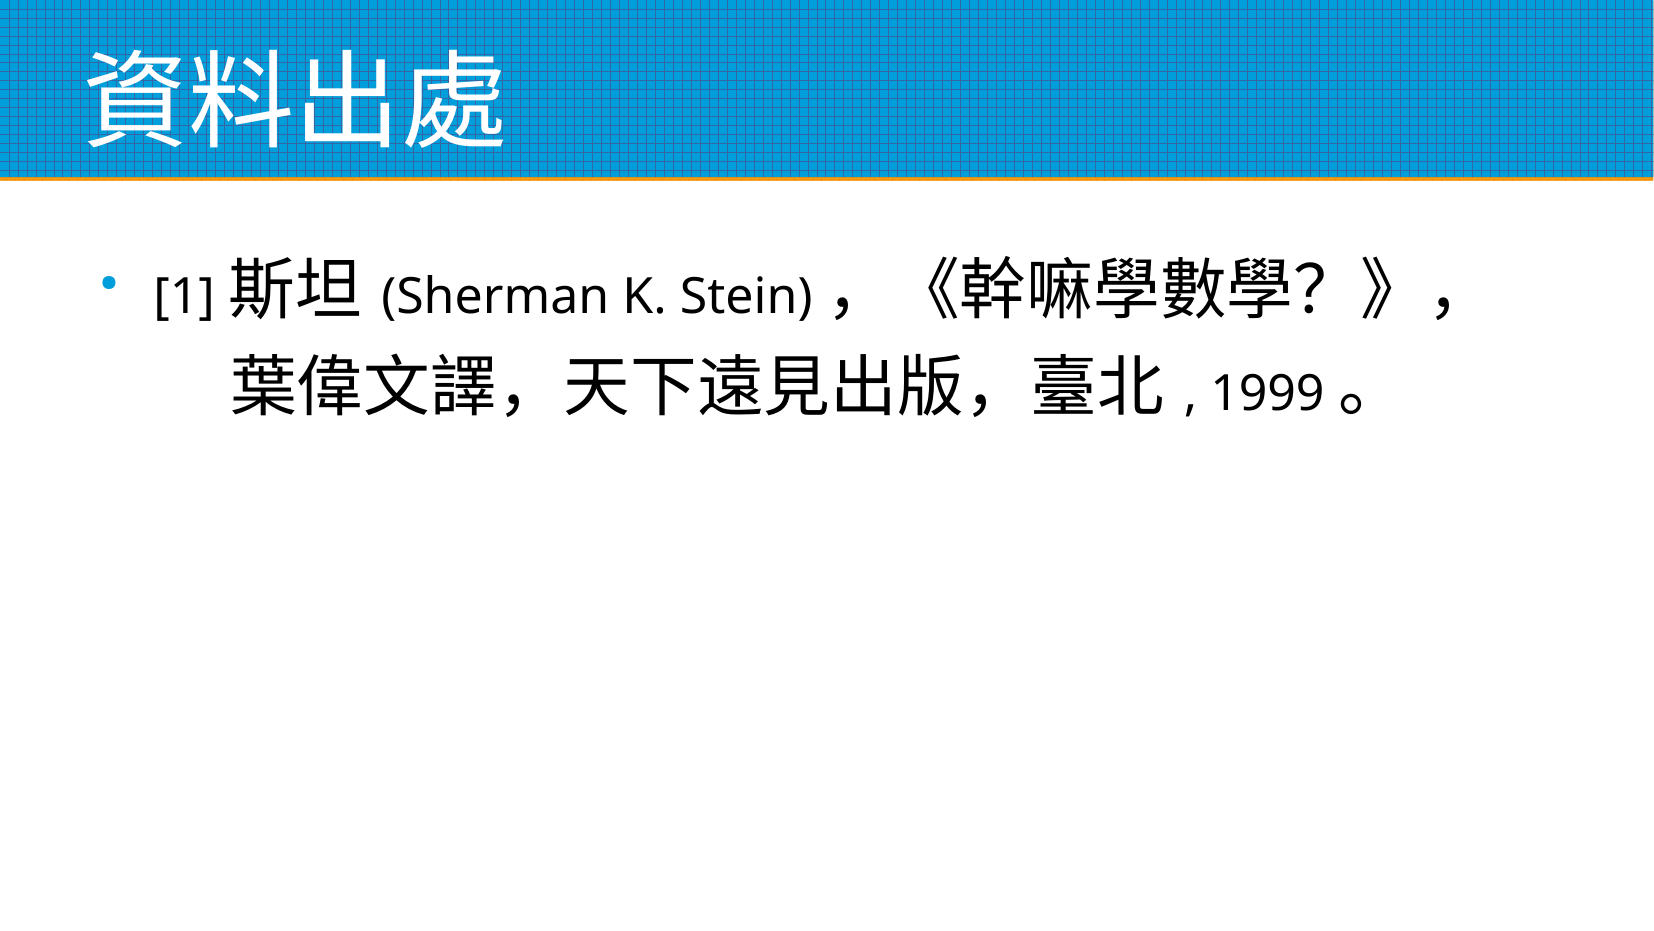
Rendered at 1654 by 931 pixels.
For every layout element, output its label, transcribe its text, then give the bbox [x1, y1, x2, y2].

title 資料出處 [82, 14, 1571, 171]
list [1]斯坦(Sherman K. Stein)，《幹嘛學數學？》， 葉偉文譯，天下遠見出版，臺北, 1999。 [82, 236, 1563, 811]
